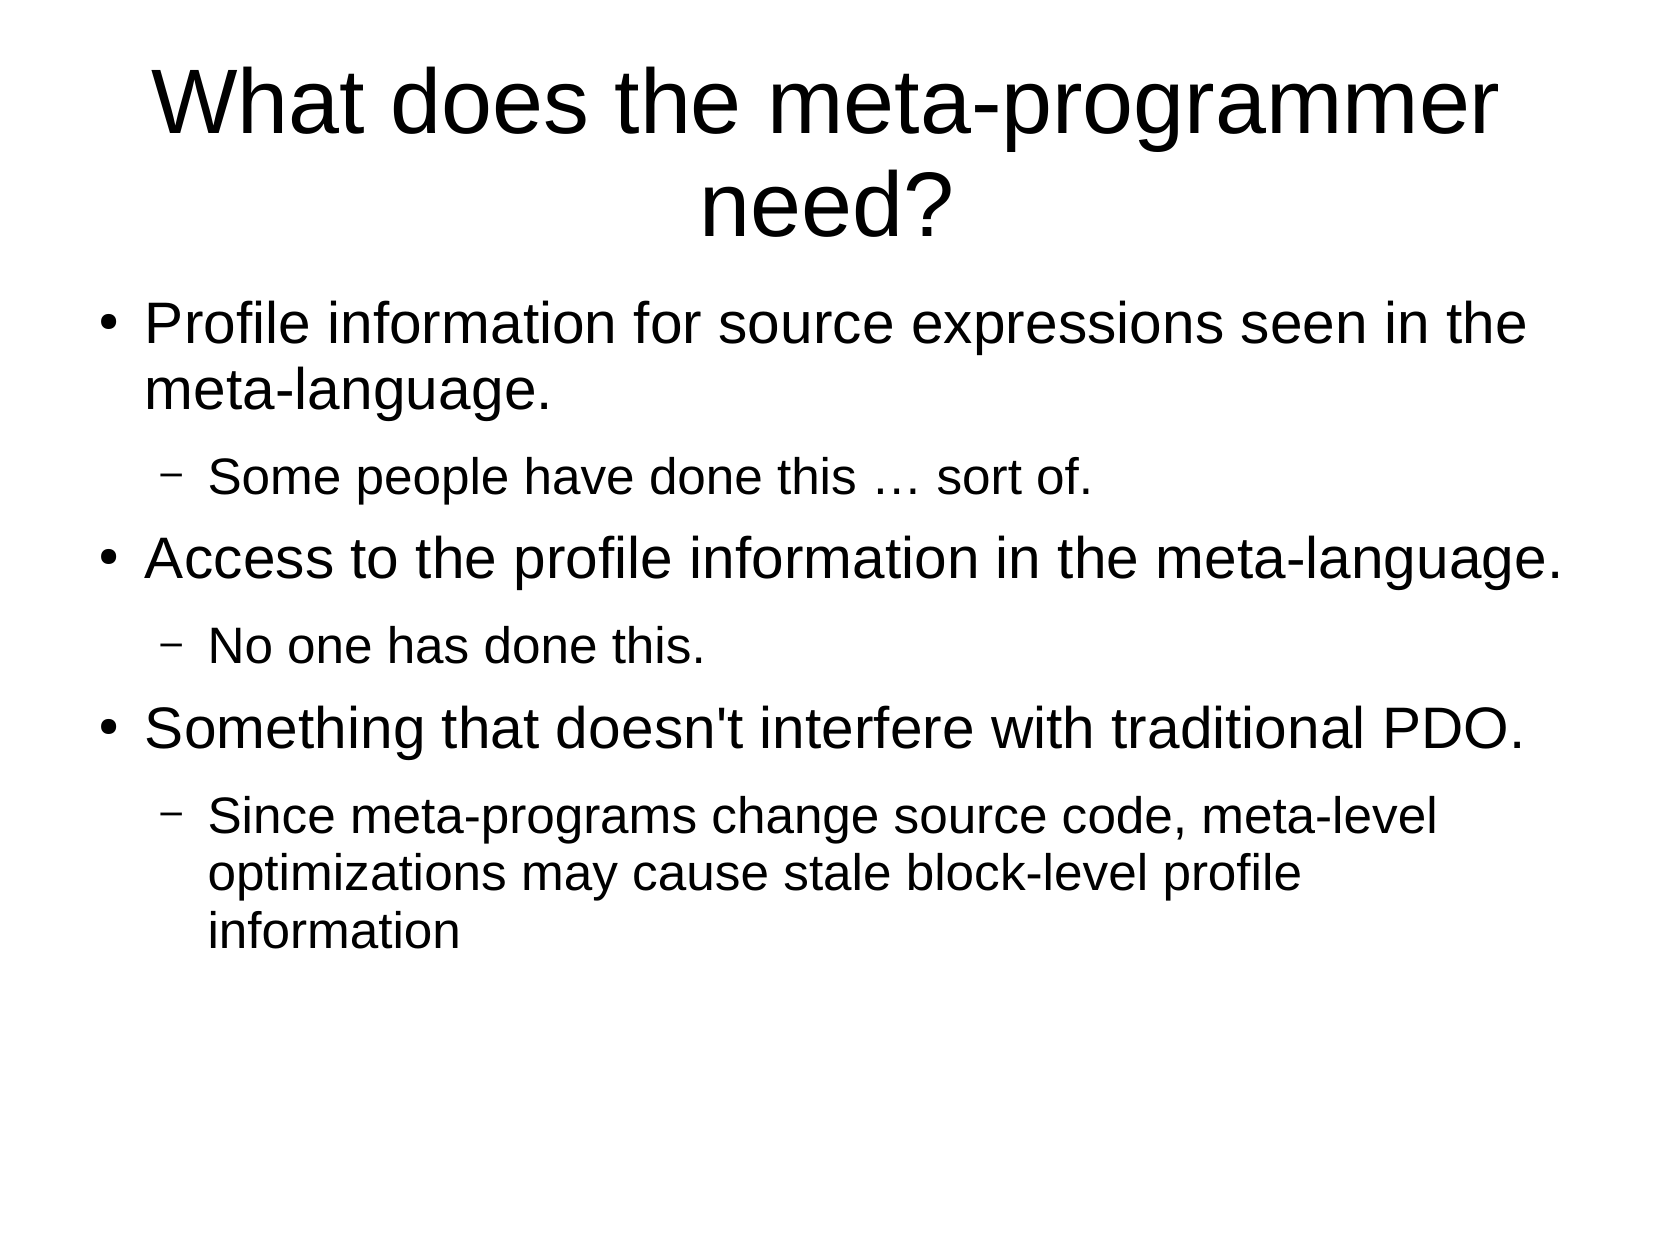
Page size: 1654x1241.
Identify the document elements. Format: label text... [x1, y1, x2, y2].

title What does the meta-programmer need? [82, 39, 1571, 267]
list Profile information for source expressions seen in the meta-language. Some people have done this … sort of. Access to the profile information in the meta-language. No one has done this. Something that doesn't interfere with traditional PDO. Since meta-programs change source code, meta-level optimizations may cause stale block-level profile information [82, 290, 1571, 1010]
